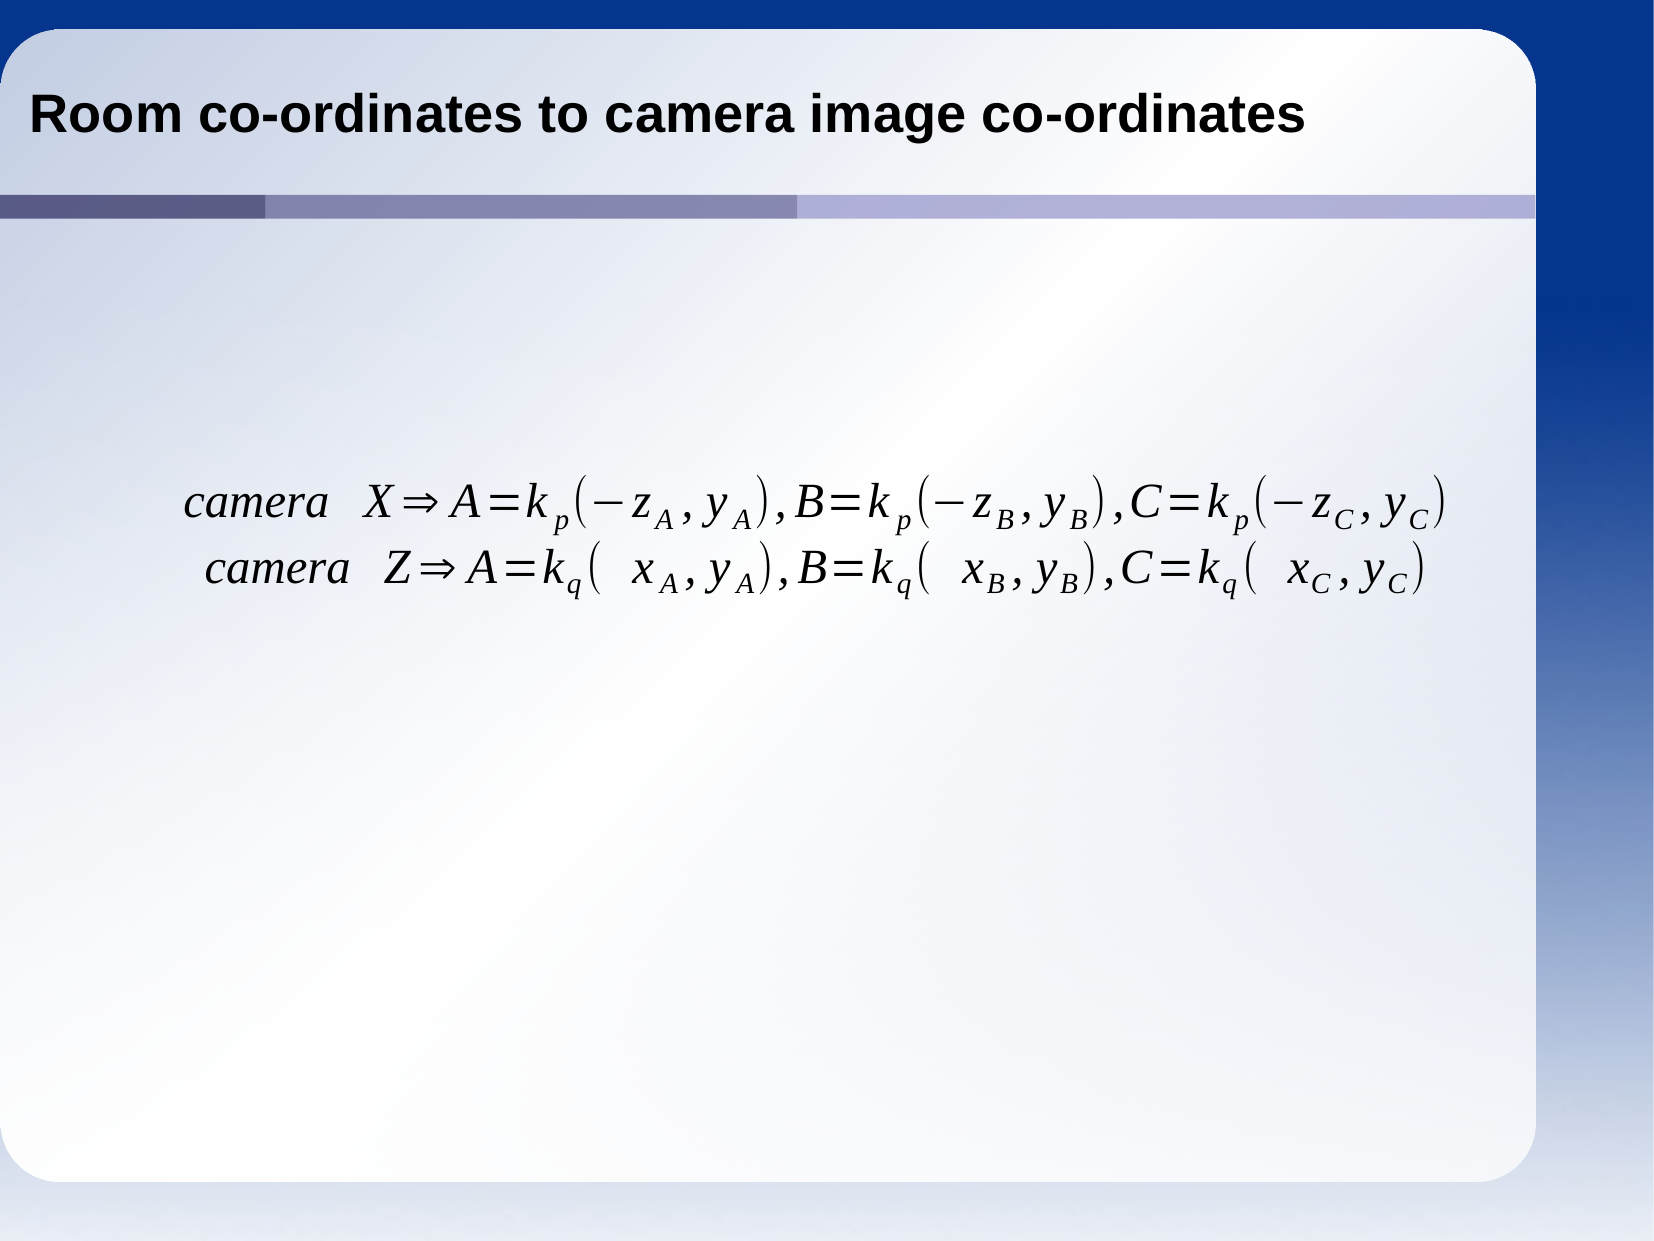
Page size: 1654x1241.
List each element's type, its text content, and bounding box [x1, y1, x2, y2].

title Room co-ordinates to camera image co-ordinates [29, 49, 1506, 178]
chart [177, 472, 1455, 601]
picture [0, 0, 1654, 1241]
